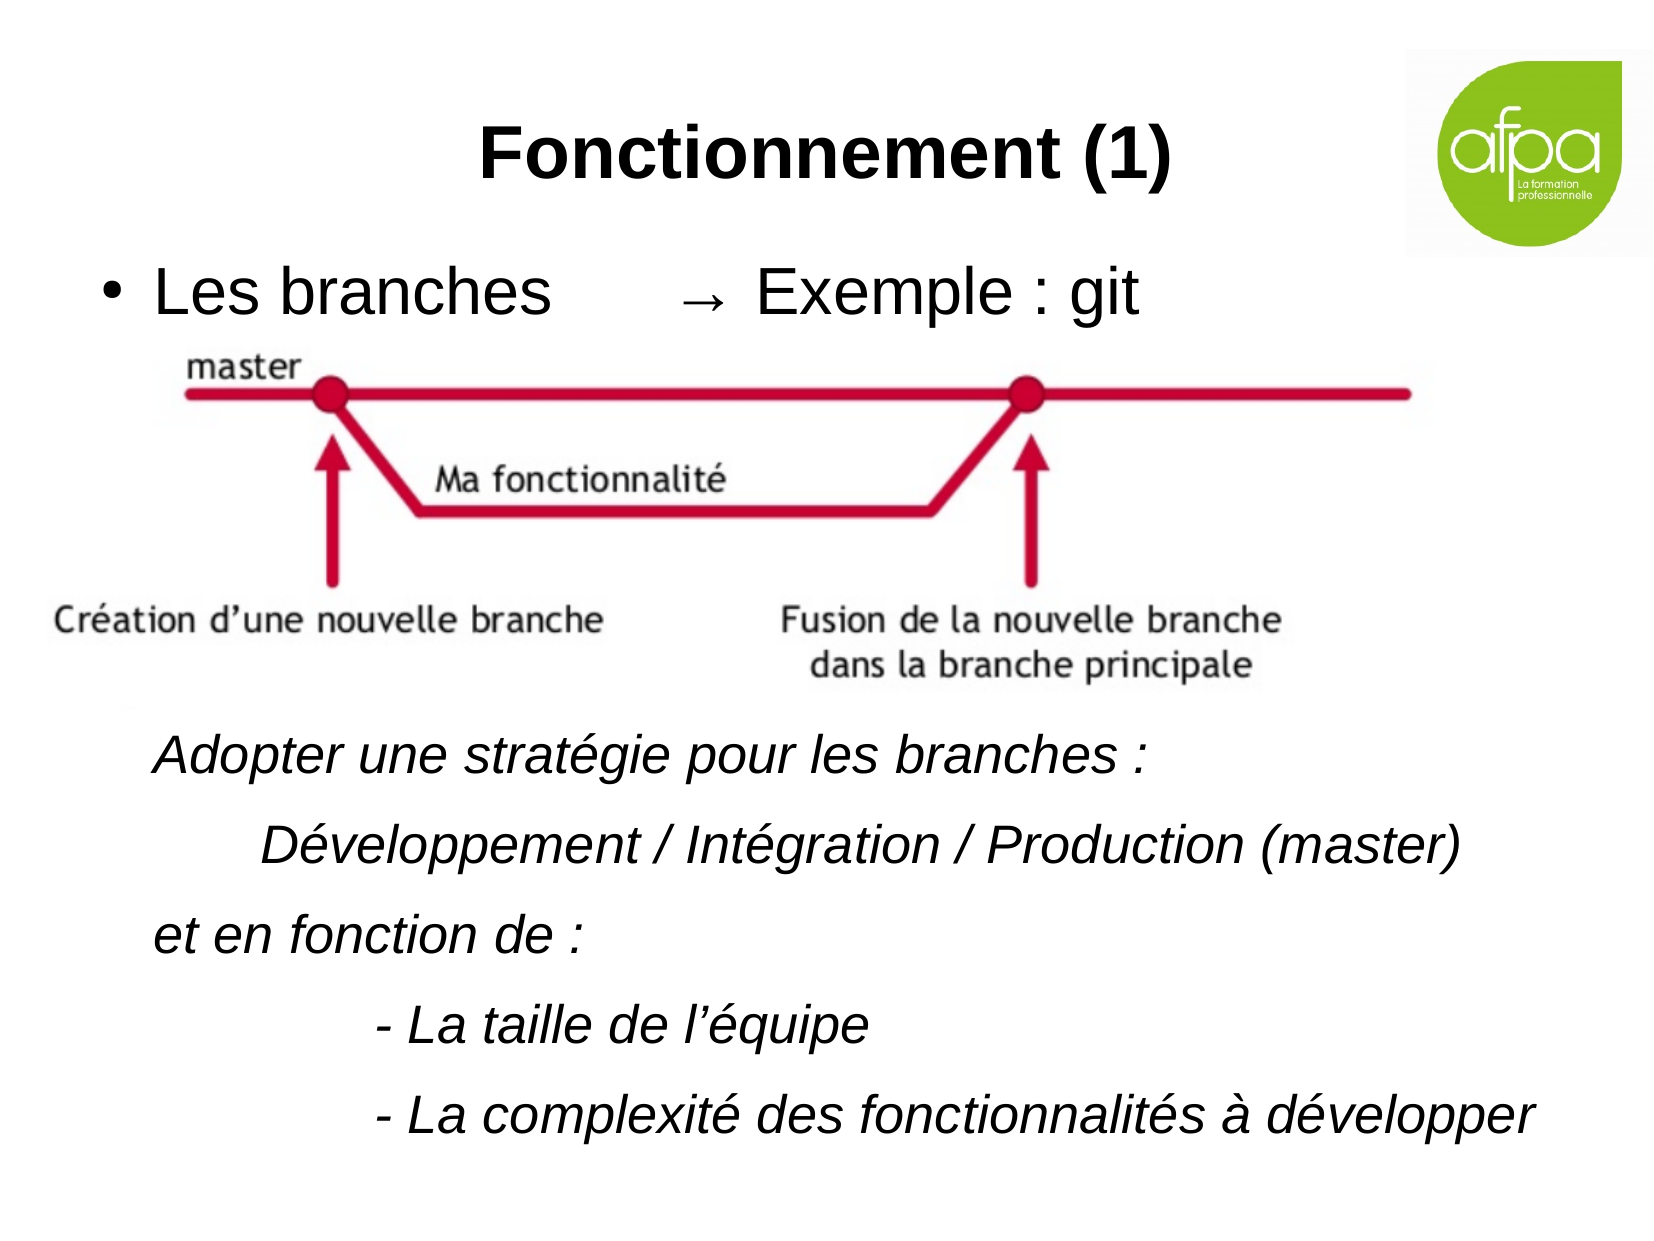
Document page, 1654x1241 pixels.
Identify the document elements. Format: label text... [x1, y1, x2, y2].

list Les branches → Exemple : git Adopter une stratégie pour les branches : Développement / Intégration / Production (master) et en fonction de : - La taille de l’équipe - La complexité des fonctionnalités à développer [82, 253, 1571, 1235]
picture [1405, 49, 1654, 257]
picture [46, 337, 82, 711]
title Fonctionnement (1) [82, 49, 1405, 253]
